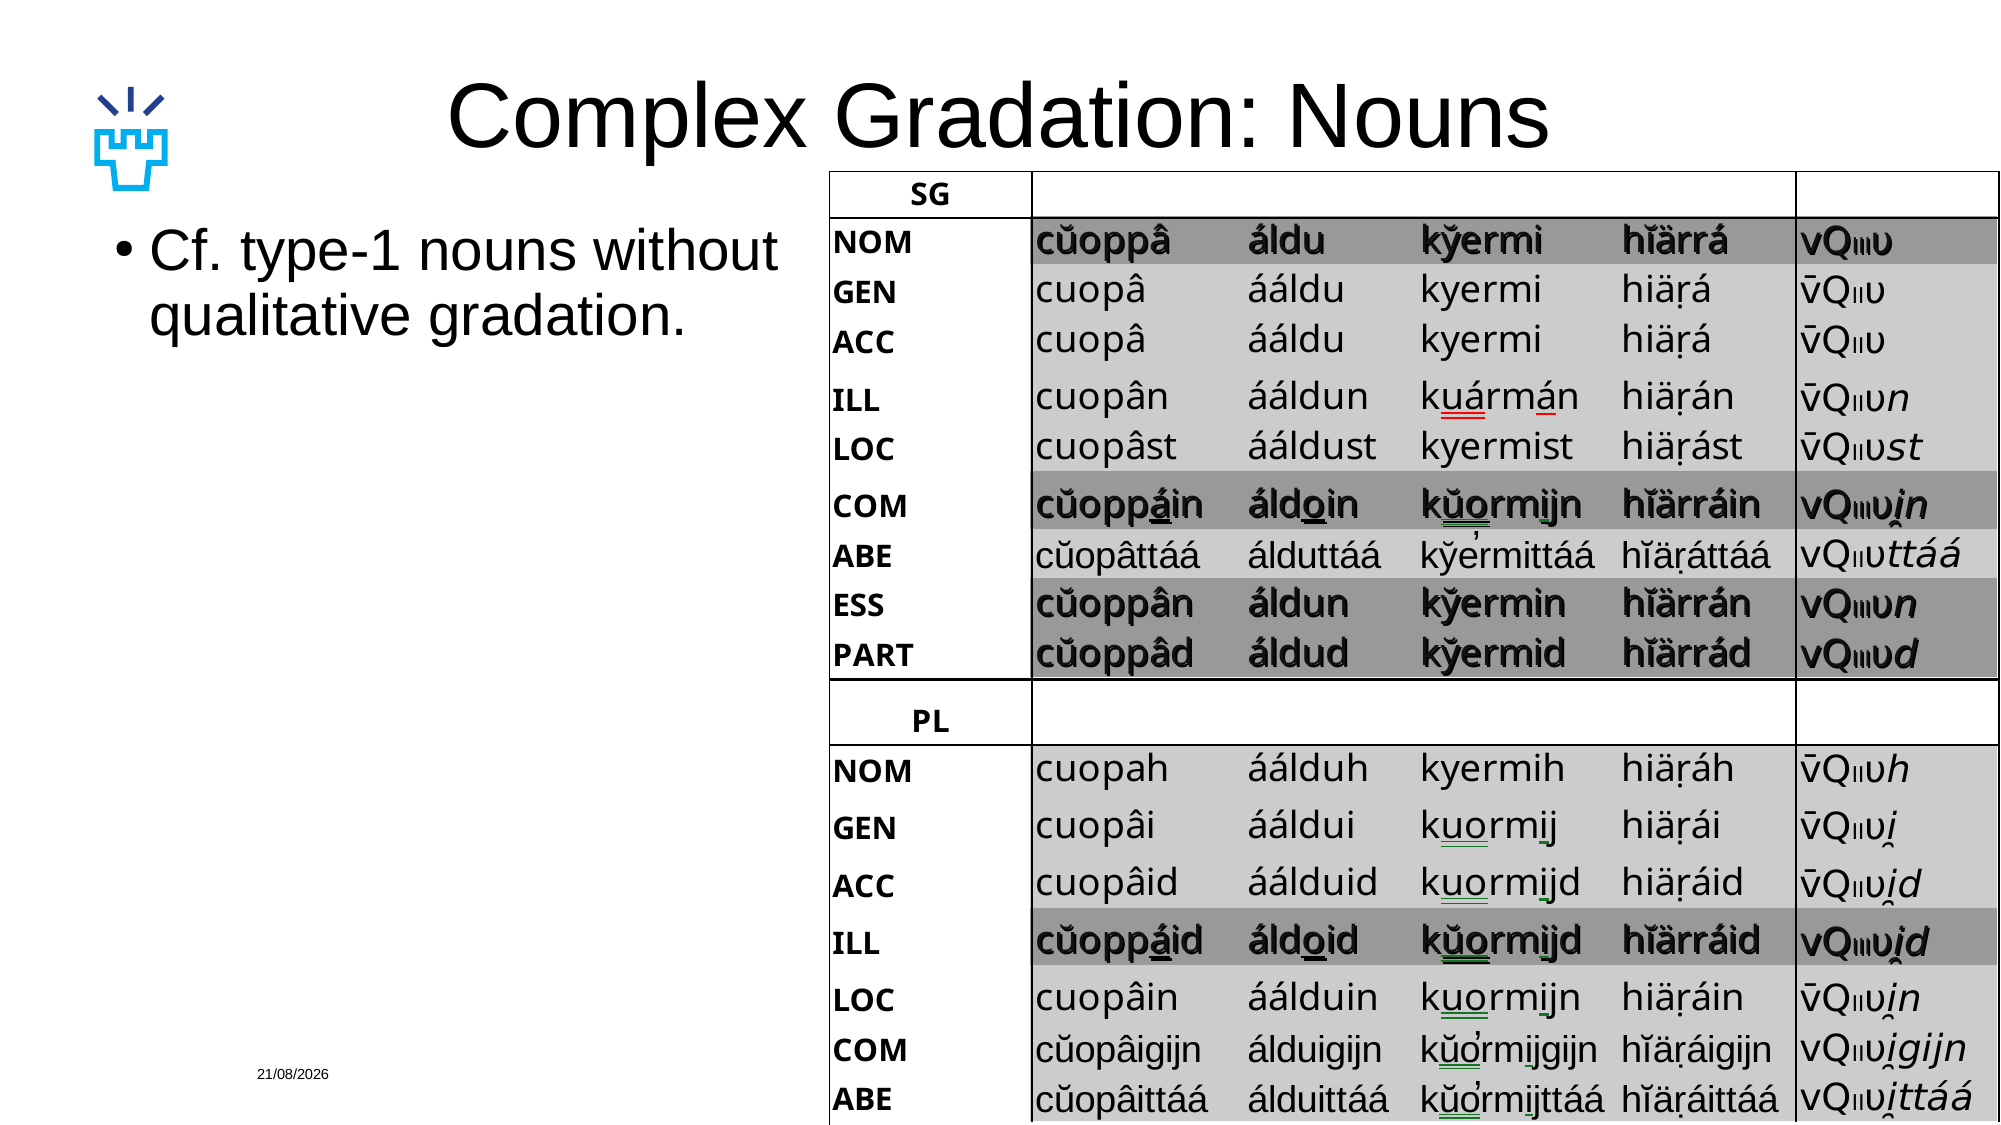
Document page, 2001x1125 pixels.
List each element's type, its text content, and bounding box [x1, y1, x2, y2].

chart [829, 171, 2000, 1125]
list Cf. type-1 nouns without qualitative gradation. [113, 217, 803, 950]
title Complex Gradation: Nouns [260, 13, 1740, 217]
